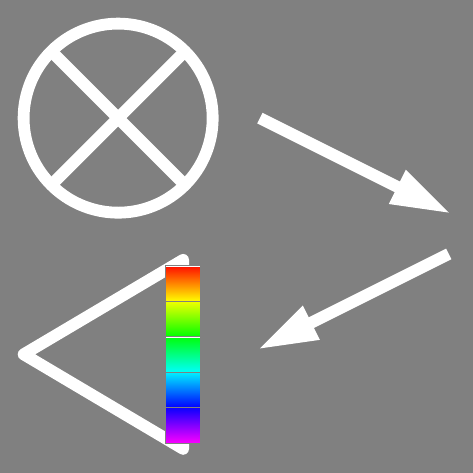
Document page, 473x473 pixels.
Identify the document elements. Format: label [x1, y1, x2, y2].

text_box [0, 0, 473, 473]
